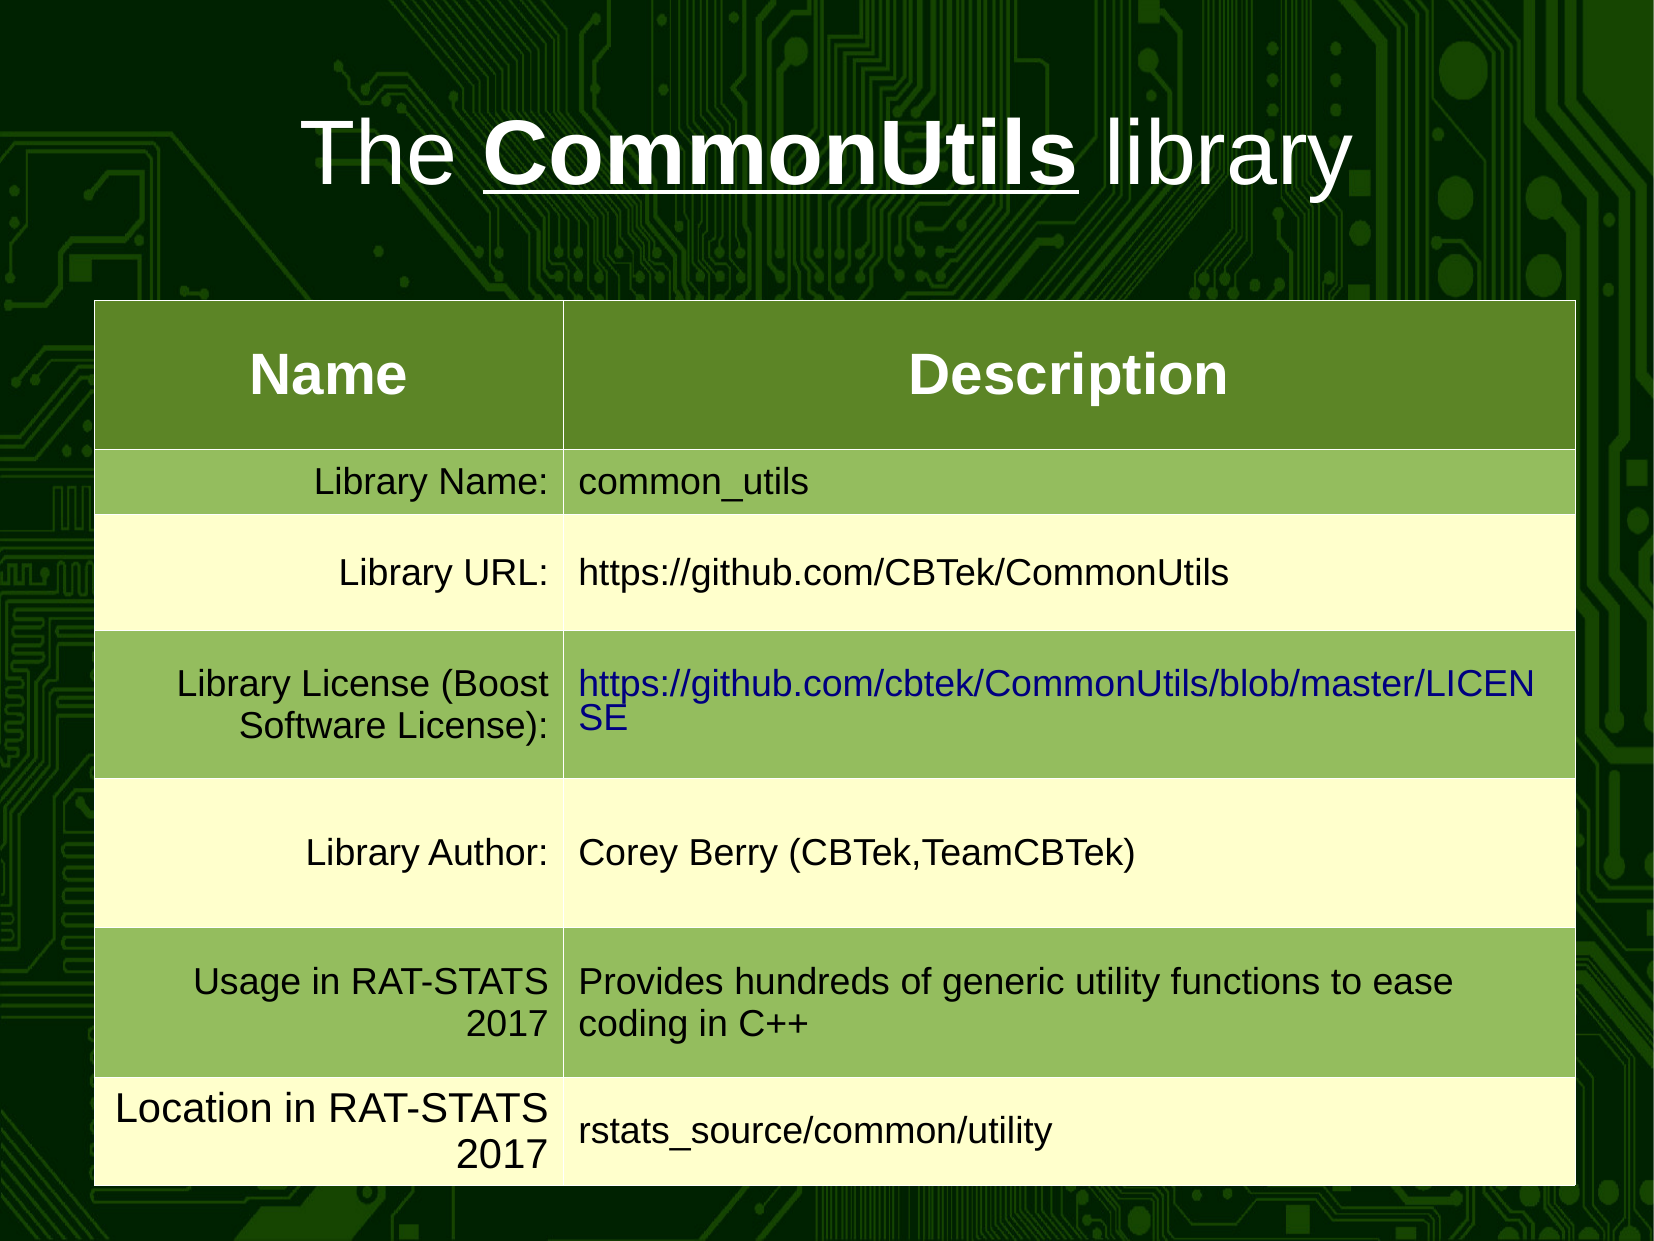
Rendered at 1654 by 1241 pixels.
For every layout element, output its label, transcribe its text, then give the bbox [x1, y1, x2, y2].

table_cell Corey Berry (CBTek,TeamCBTek) [564, 779, 1575, 927]
table_cell common_utils [564, 450, 1575, 514]
table_header Description [564, 301, 1575, 449]
table_cell rstats_source/common/utility [564, 1078, 1575, 1185]
picture [0, 0, 1654, 1241]
table_cell Provides hundreds of generic utility functions to ease coding in C++ [564, 928, 1575, 1077]
table_cell Library Author: [95, 779, 563, 927]
table_cell https://github.com/cbtek/CommonUtils/blob/master/LICENSE [564, 631, 1575, 778]
table_cell Location in RAT-STATS 2017 [95, 1078, 563, 1185]
table_cell https://github.com/CBTek/CommonUtils [564, 515, 1575, 630]
table_cell Usage in RAT-STATS 2017 [95, 928, 563, 1077]
table_cell Library URL: [95, 515, 563, 630]
title The CommonUtils library [82, 49, 1571, 257]
table_cell Library Name: [95, 450, 563, 514]
table_header Name [95, 301, 563, 449]
table_cell Library License (Boost Software License): [95, 631, 563, 778]
